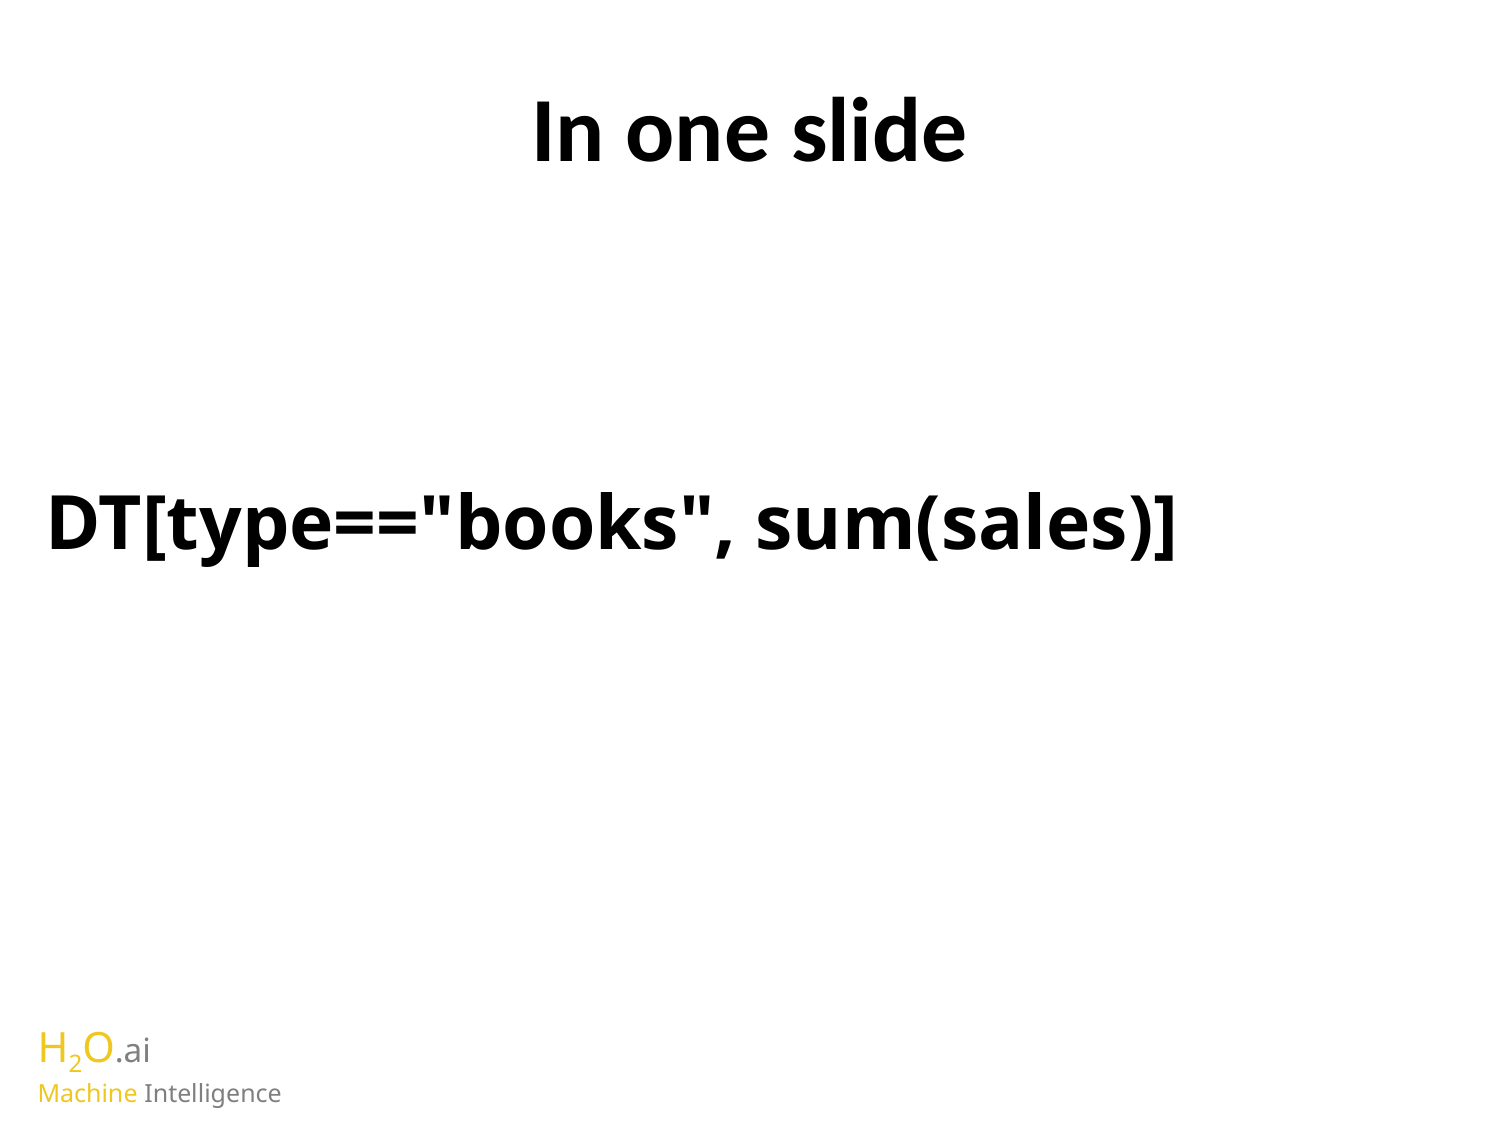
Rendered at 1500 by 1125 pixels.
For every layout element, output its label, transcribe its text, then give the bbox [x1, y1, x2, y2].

title In one slide [75, 15, 1425, 262]
list DT[type=="books", sum(sales)] [30, 262, 1486, 1125]
